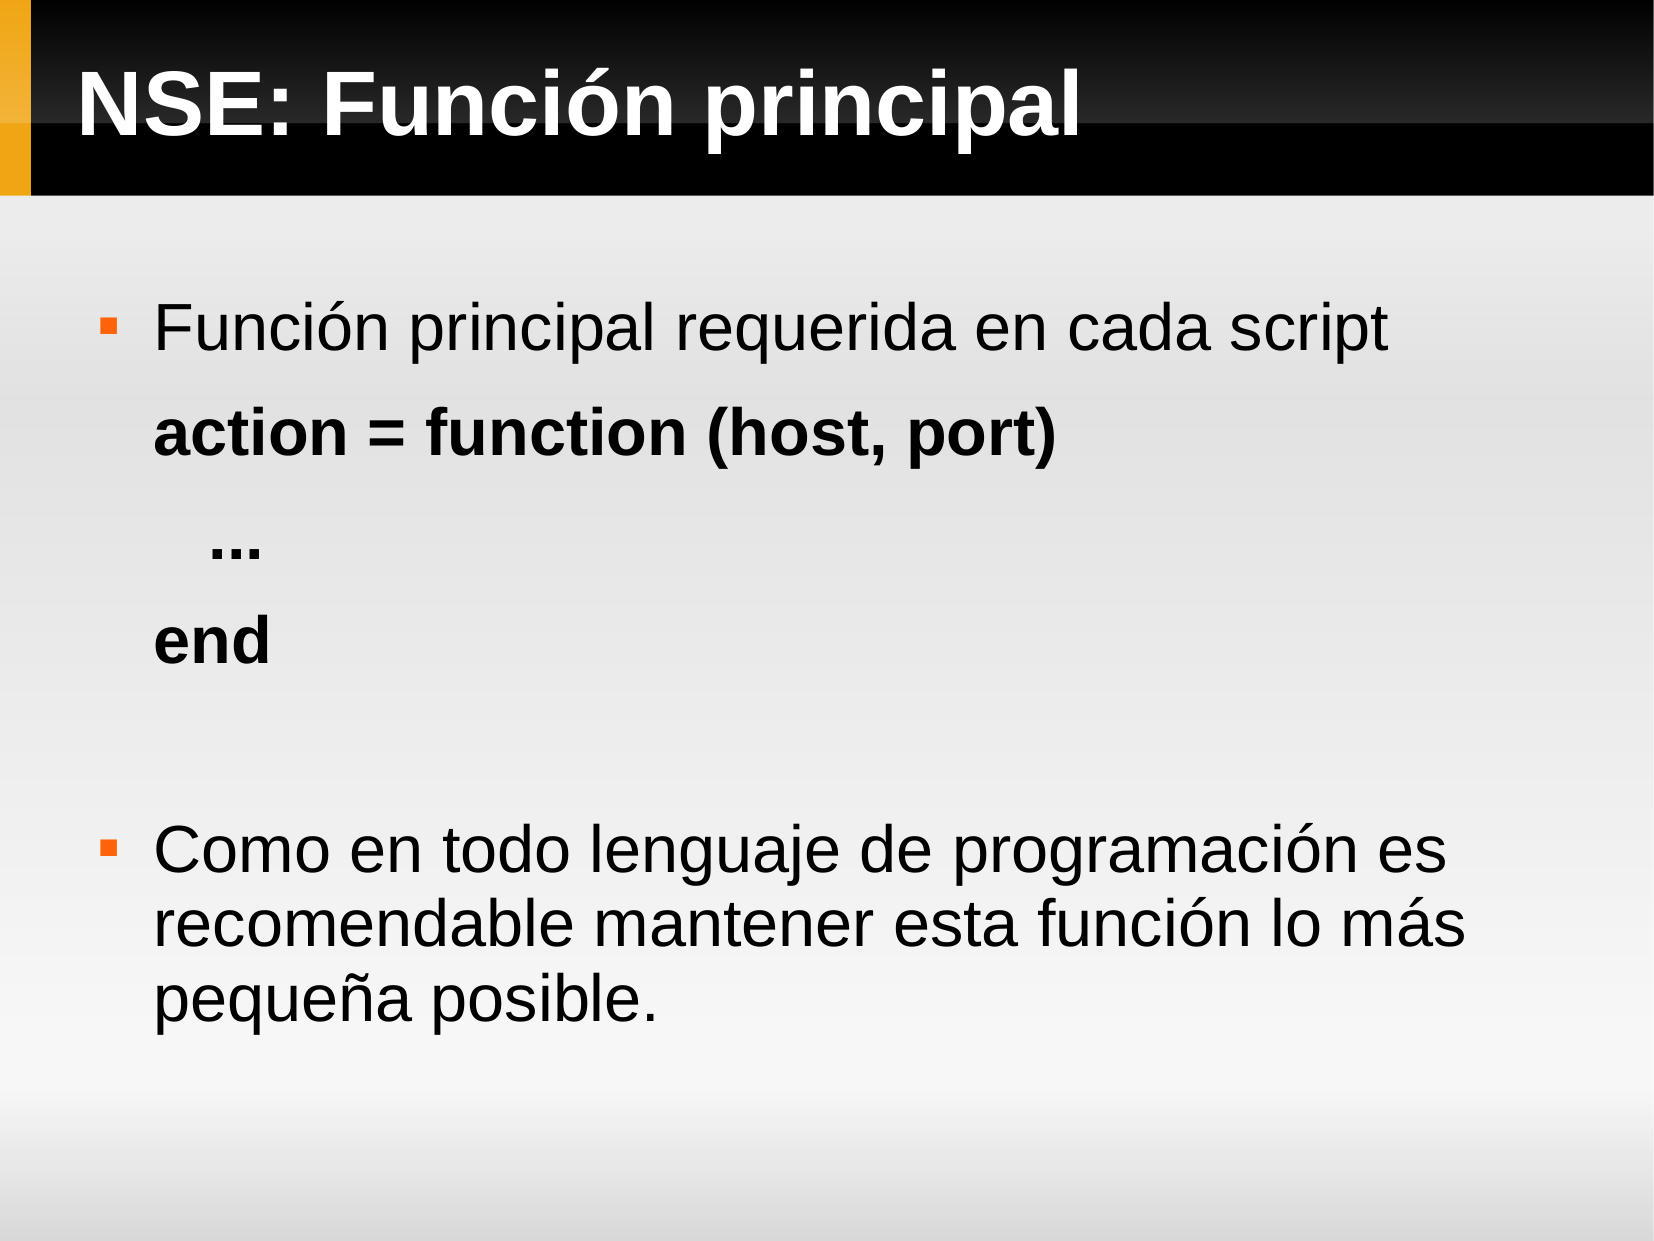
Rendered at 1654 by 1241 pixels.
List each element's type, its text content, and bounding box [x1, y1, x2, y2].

picture [0, 0, 1654, 1241]
title NSE: Función principal [76, 0, 1565, 208]
list Función principal requerida en cada script action = function (host, port) ... end Como en todo lenguaje de programación es recomendable mantener esta función lo más pequeña posible. [82, 290, 1571, 1109]
